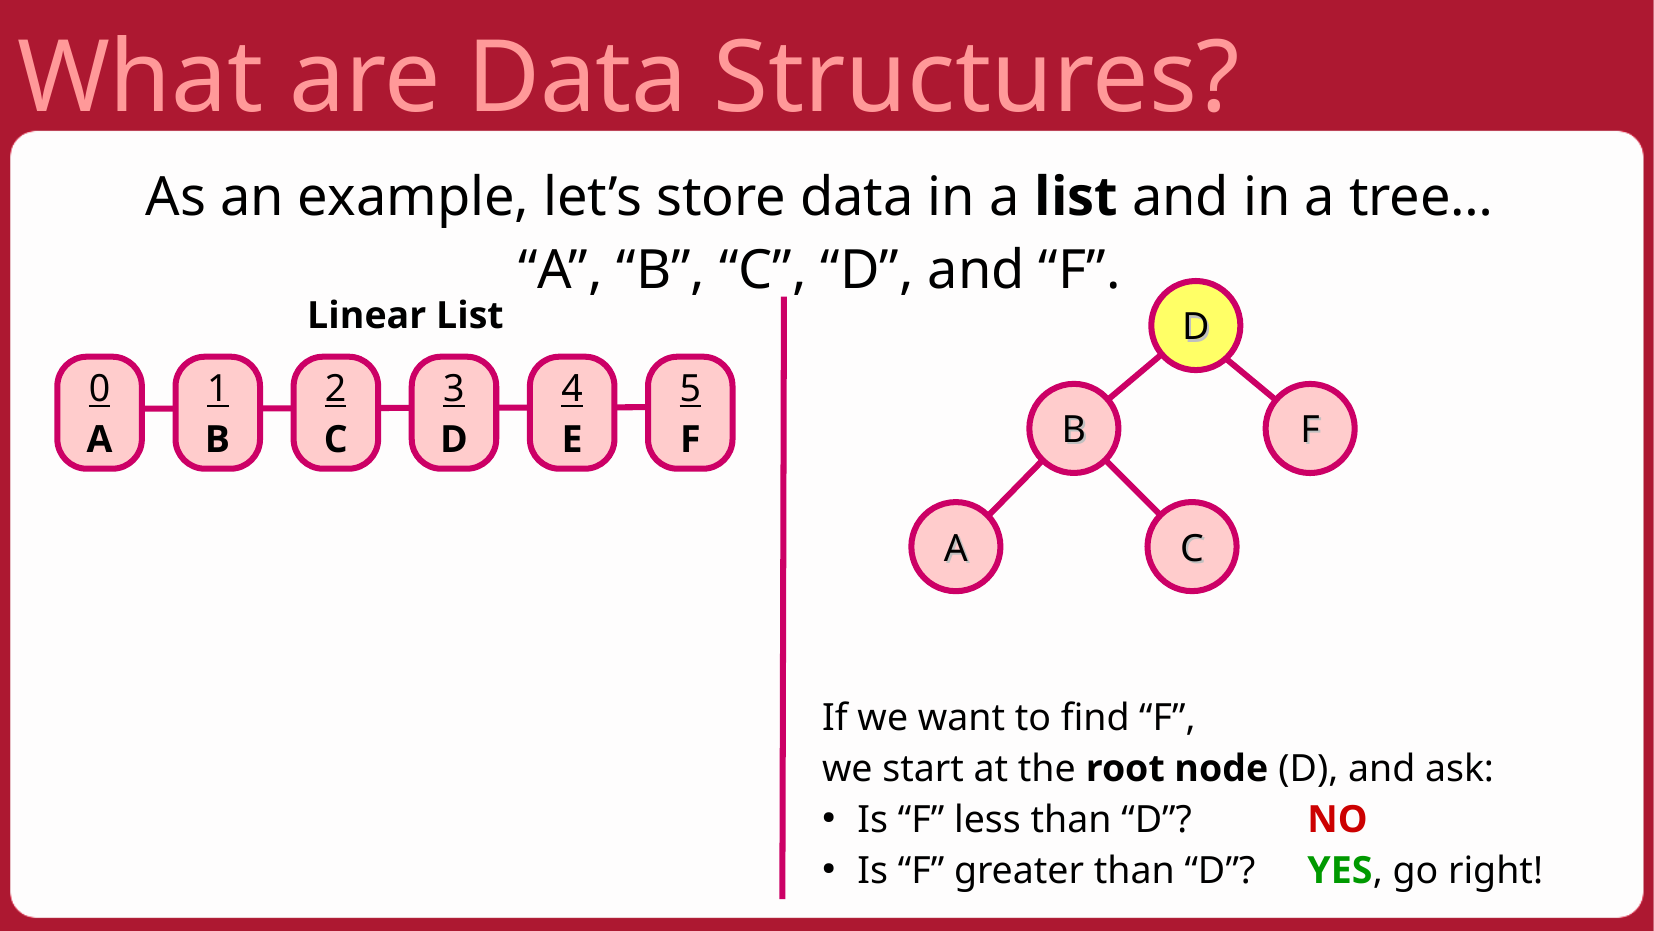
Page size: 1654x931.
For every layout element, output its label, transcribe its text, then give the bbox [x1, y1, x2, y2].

text_box B [1029, 383, 1119, 473]
text_box As an example, let’s store data in a list and in a tree… “A”, “B”, “C”, “D”, and “F”. [62, 157, 1577, 279]
text_box C [1147, 502, 1237, 592]
text_box 0 A [57, 356, 142, 469]
text_box A [911, 502, 1001, 592]
text_box 1 B [175, 356, 261, 469]
text_box If we want to find “F”, we start at the root node (D), and ask: Is “F” less than “D”? NO Is “F” greater than “D”? YES, go right! [822, 690, 1615, 900]
text_box 3 D [411, 356, 497, 469]
text_box F [1265, 383, 1355, 474]
text_box 2 C [293, 356, 379, 469]
text_box 5 F [648, 356, 733, 469]
text_box 4 E [529, 356, 615, 469]
title What are Data Structures? [17, 8, 1573, 136]
picture [0, 0, 1654, 931]
text_box D [1151, 280, 1241, 371]
text_box Linear List [30, 282, 782, 346]
